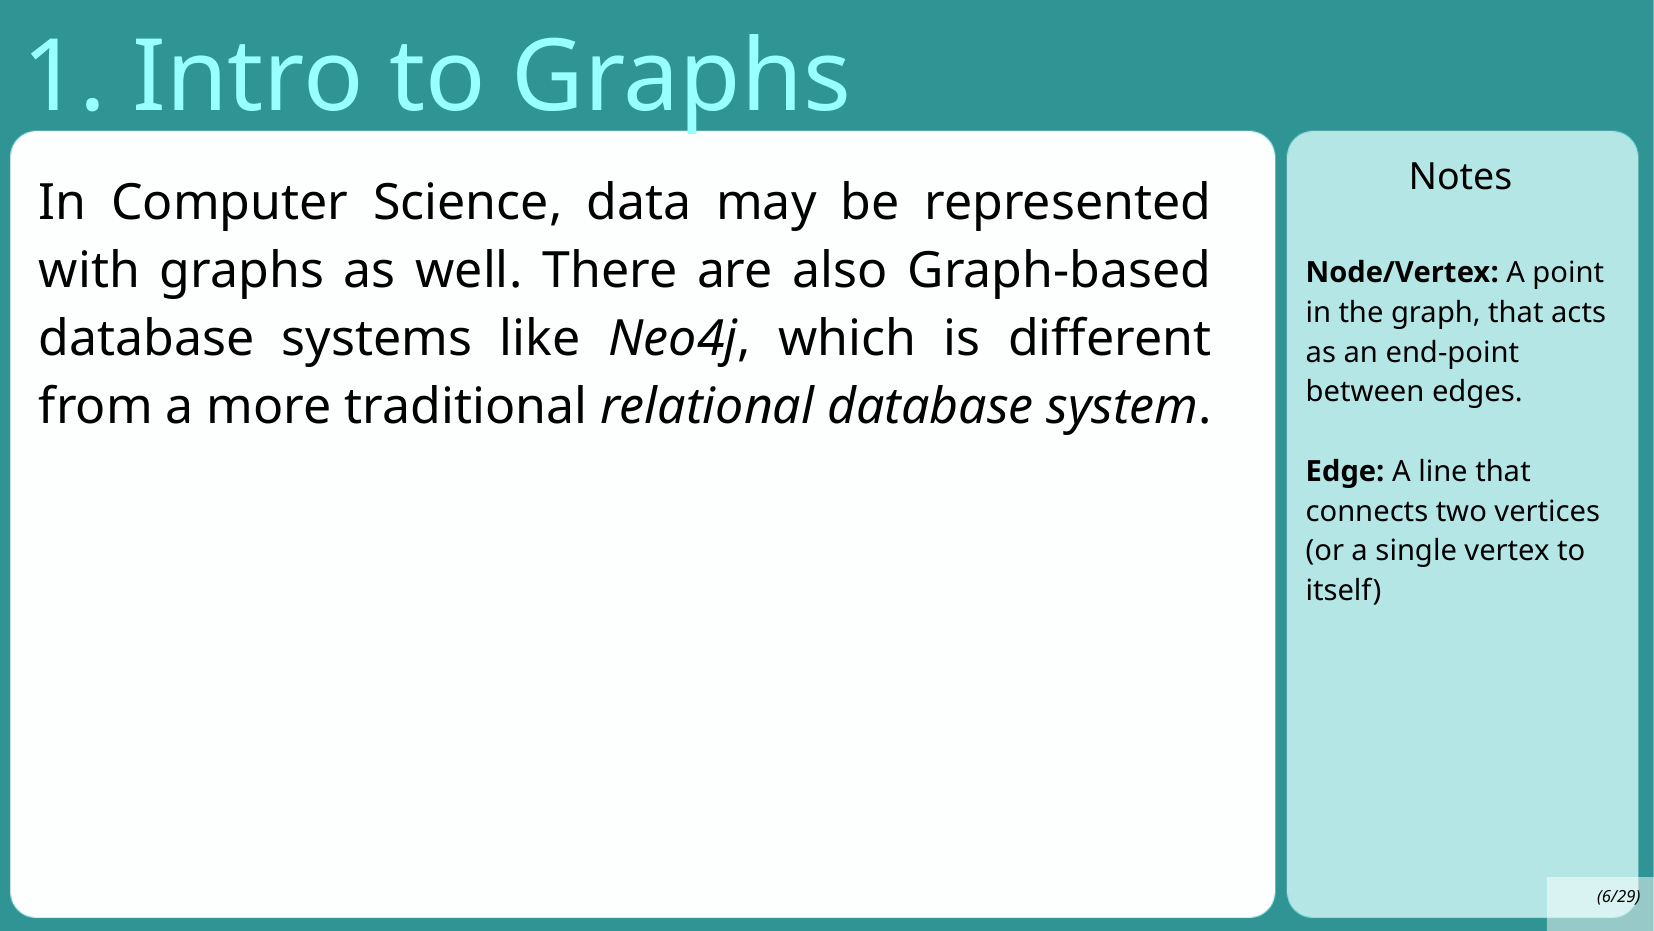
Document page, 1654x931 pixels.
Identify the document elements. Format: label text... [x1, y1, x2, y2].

text_box (<number>/29) [1546, 877, 1654, 931]
title 1. Intro to Graphs [22, 13, 1511, 130]
picture [0, 0, 1654, 931]
text_box In Computer Science, data may be represented with graphs as well. There are also Graph-based database systems like Neo4j, which is different from a more traditional relational database system. [39, 165, 1247, 892]
text_box Notes Node/Vertex: A point in the graph, that acts as an end-point between edges. Edge: A line that connects two vertices (or a single vertex to itself) [1290, 141, 1631, 661]
